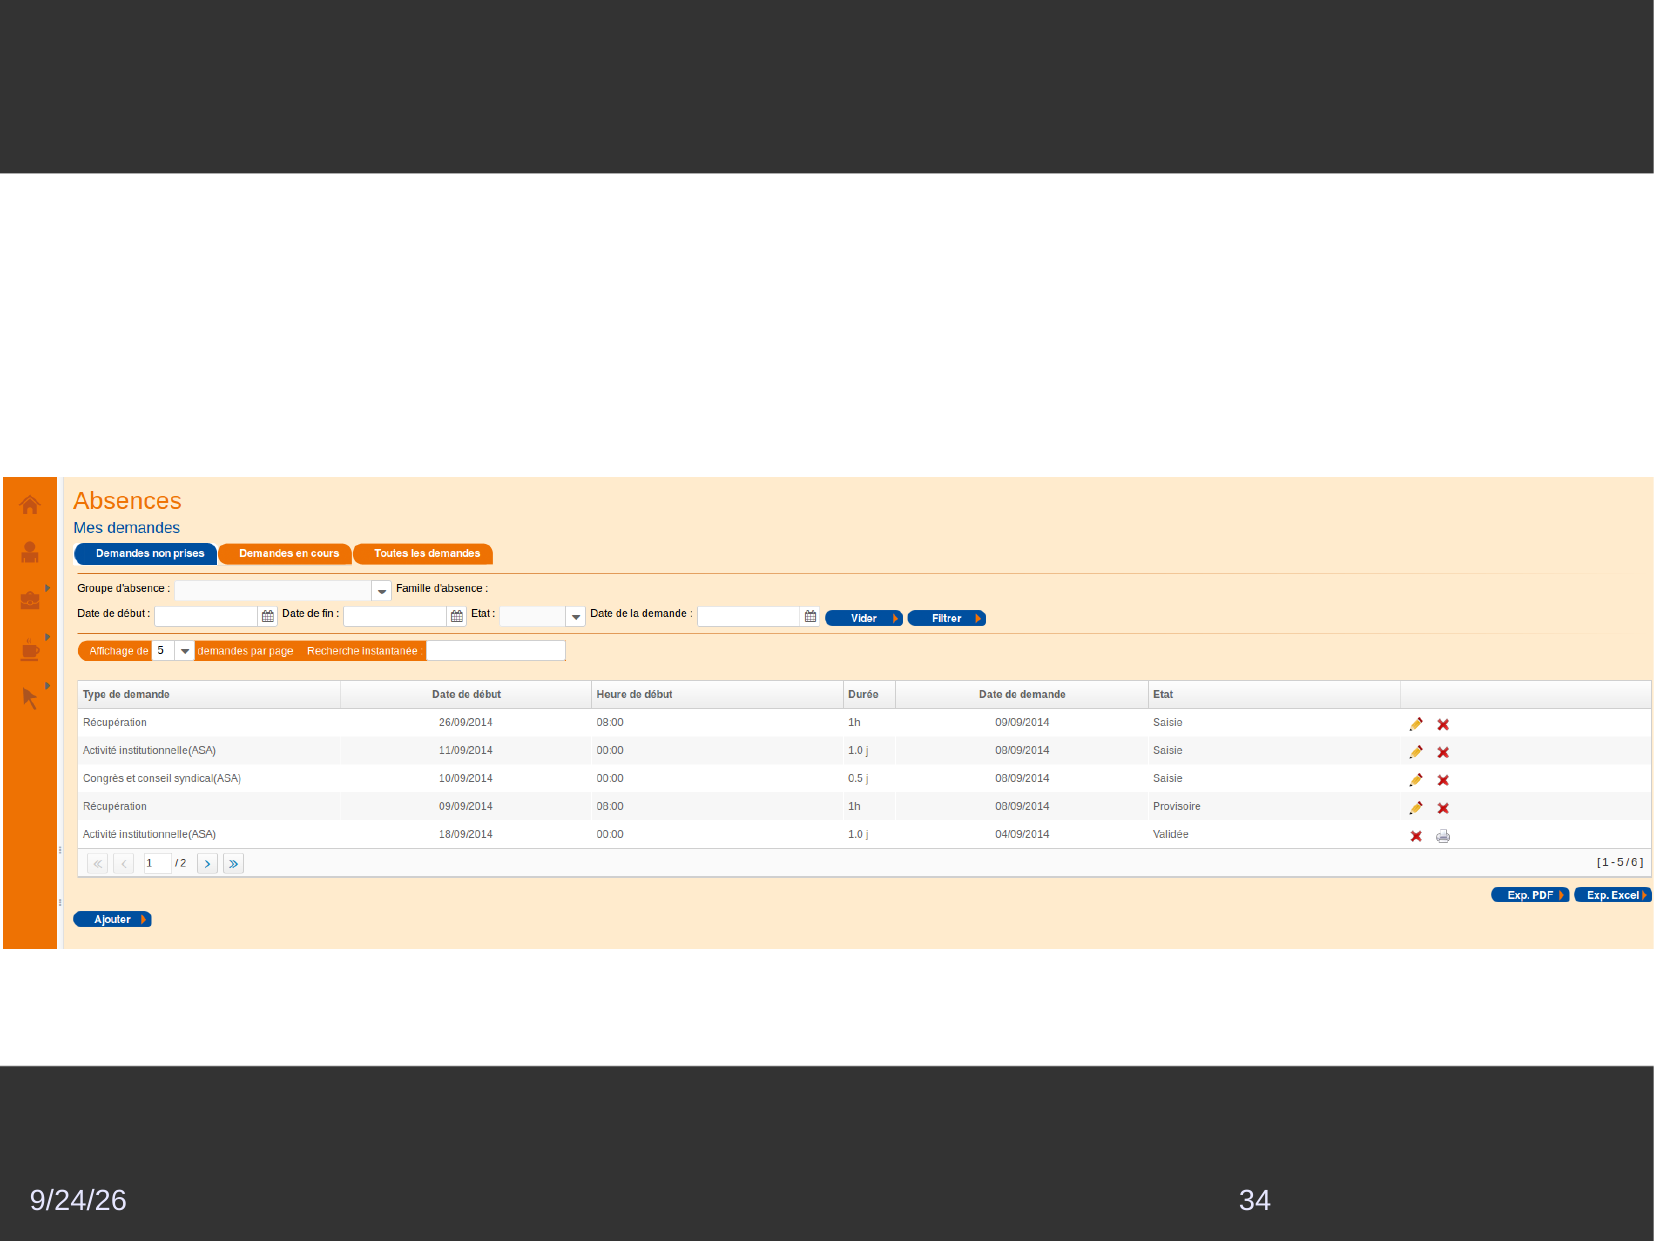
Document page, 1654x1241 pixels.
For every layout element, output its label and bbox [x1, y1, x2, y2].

picture [3, 477, 1654, 949]
text_box [1238, 1181, 1625, 1241]
text_box [29, 1181, 566, 1241]
